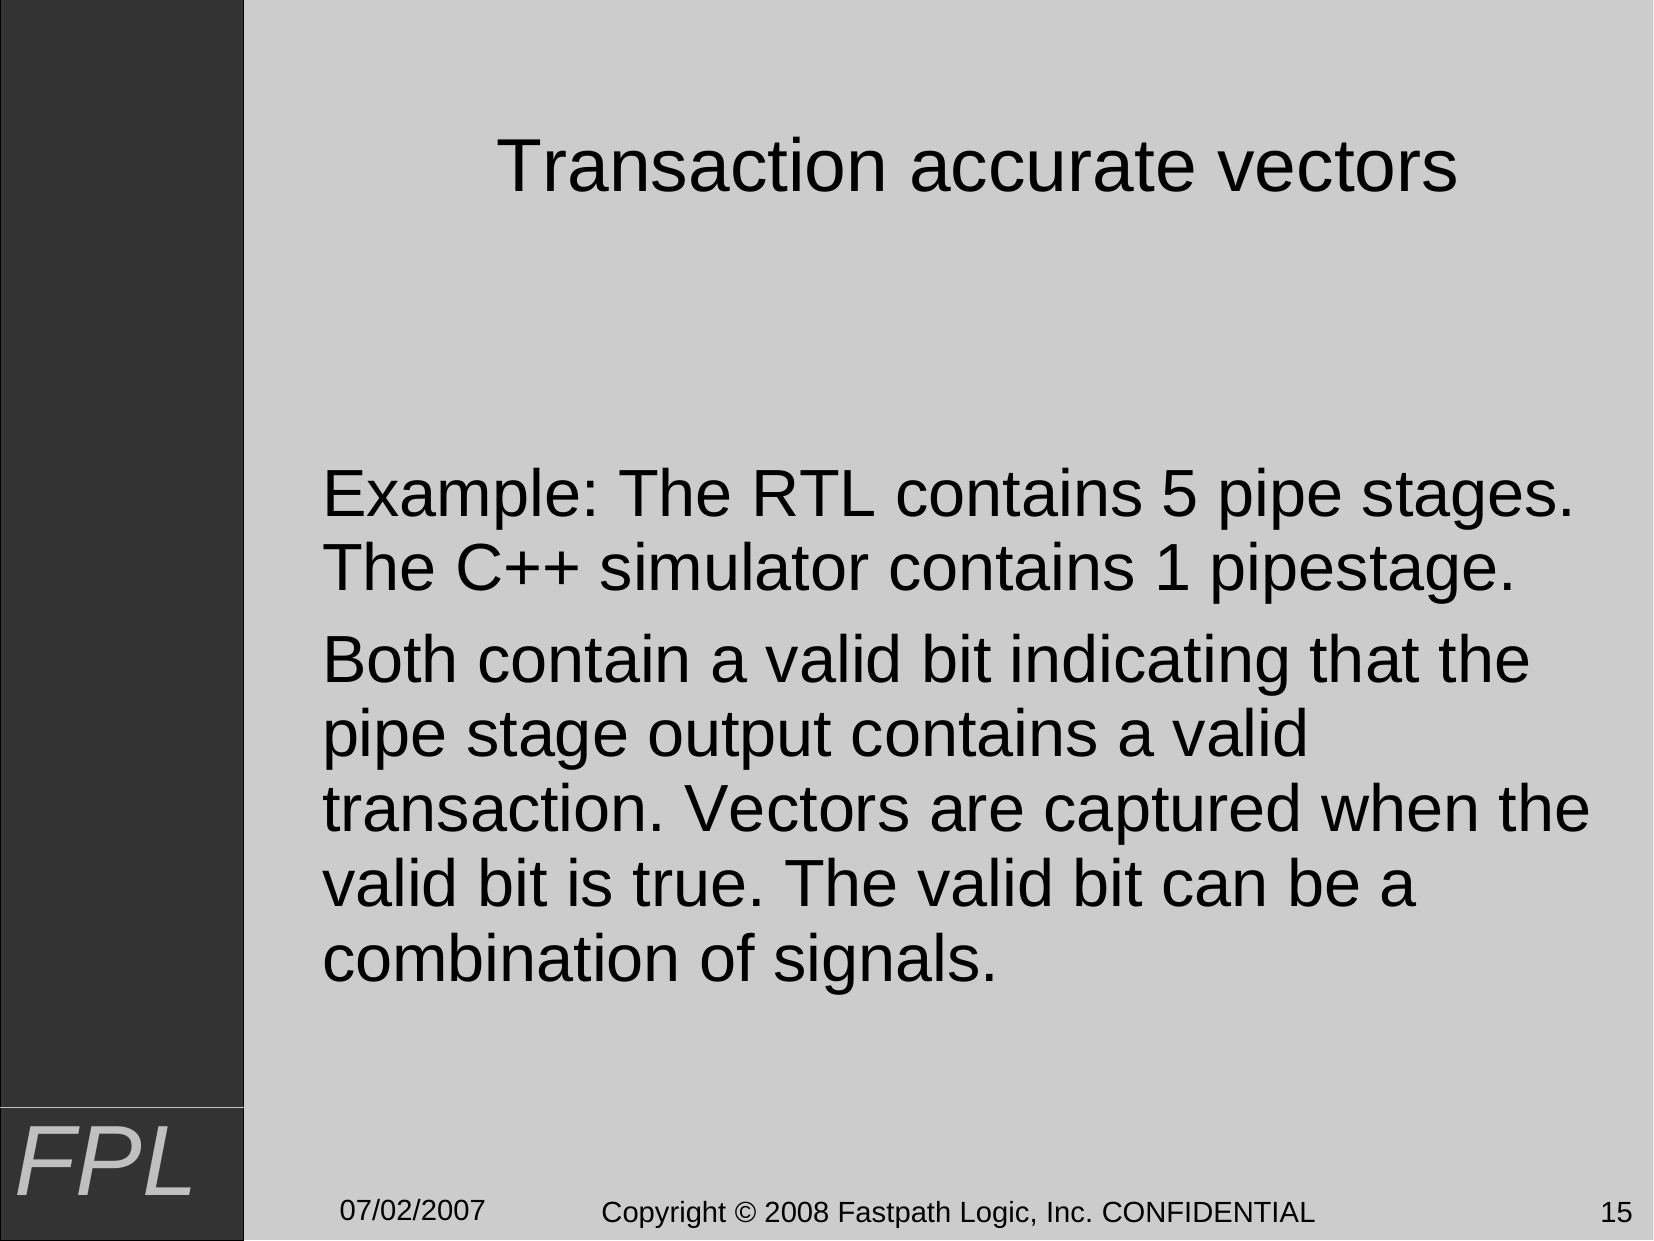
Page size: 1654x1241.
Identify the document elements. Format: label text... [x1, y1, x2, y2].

subtitle Example: The RTL contains 5 pipe stages. The C++ simulator contains 1 pipestage. Both contain a valid bit indicating that the pipe stage output contains a valid transaction. Vectors are captured when the valid bit is true. The valid bit can be a combination of signals. [322, 272, 1635, 1179]
title Transaction accurate vectors [427, 57, 1530, 272]
